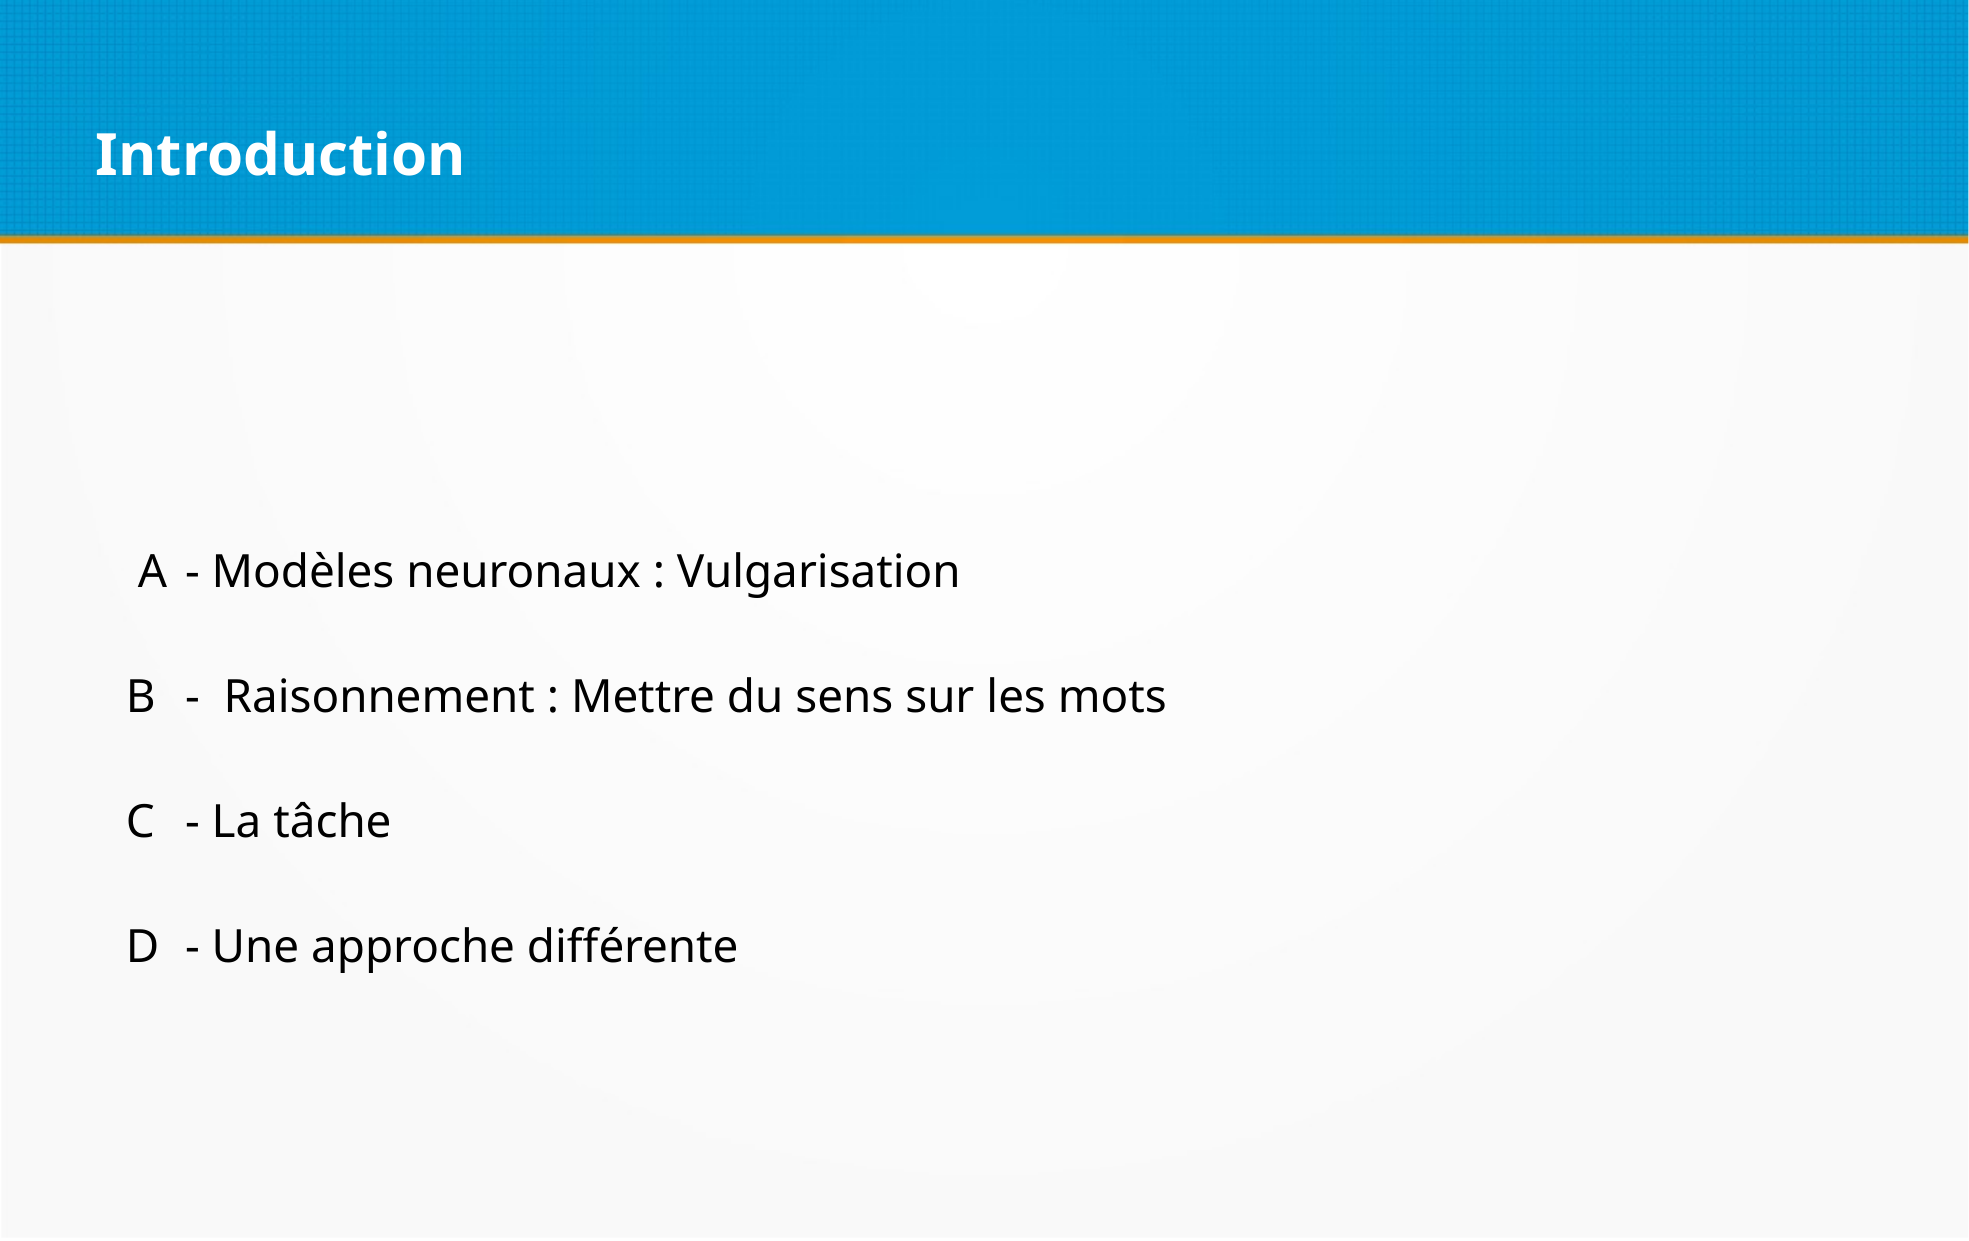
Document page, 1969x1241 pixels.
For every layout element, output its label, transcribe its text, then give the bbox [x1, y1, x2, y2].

text_box A - Modèles neuronaux : Vulgarisation B - Raisonnement : Mettre du sens sur les mots C - La tâche D - Une approche différente [120, 551, 1921, 964]
text_box Introduction [90, 110, 1876, 196]
picture [0, 233, 1969, 1241]
